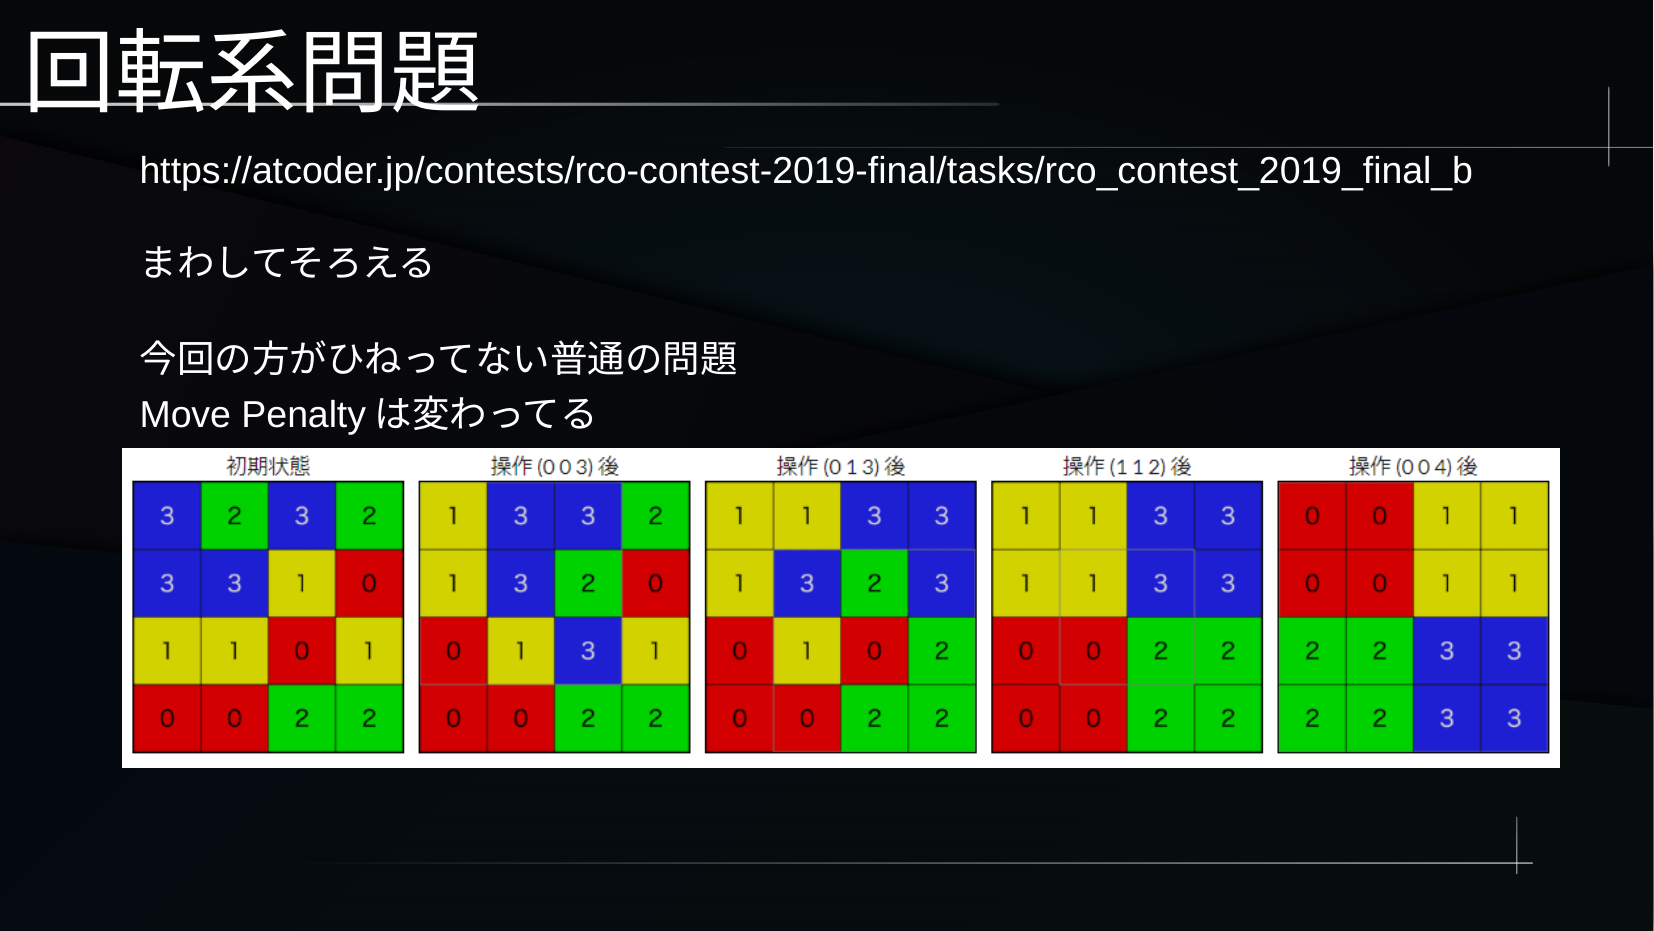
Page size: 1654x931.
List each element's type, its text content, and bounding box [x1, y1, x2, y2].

title 回転系問題 [23, 11, 1589, 119]
text_box https://atcoder.jp/contests/rco-contest-2019-final/tasks/rco_contest_2019_final_b まわしてそろえる 今回の方がひねってない普通の問題 Move Penaltyは変わってる [124, 141, 1489, 448]
picture [0, 0, 1654, 931]
